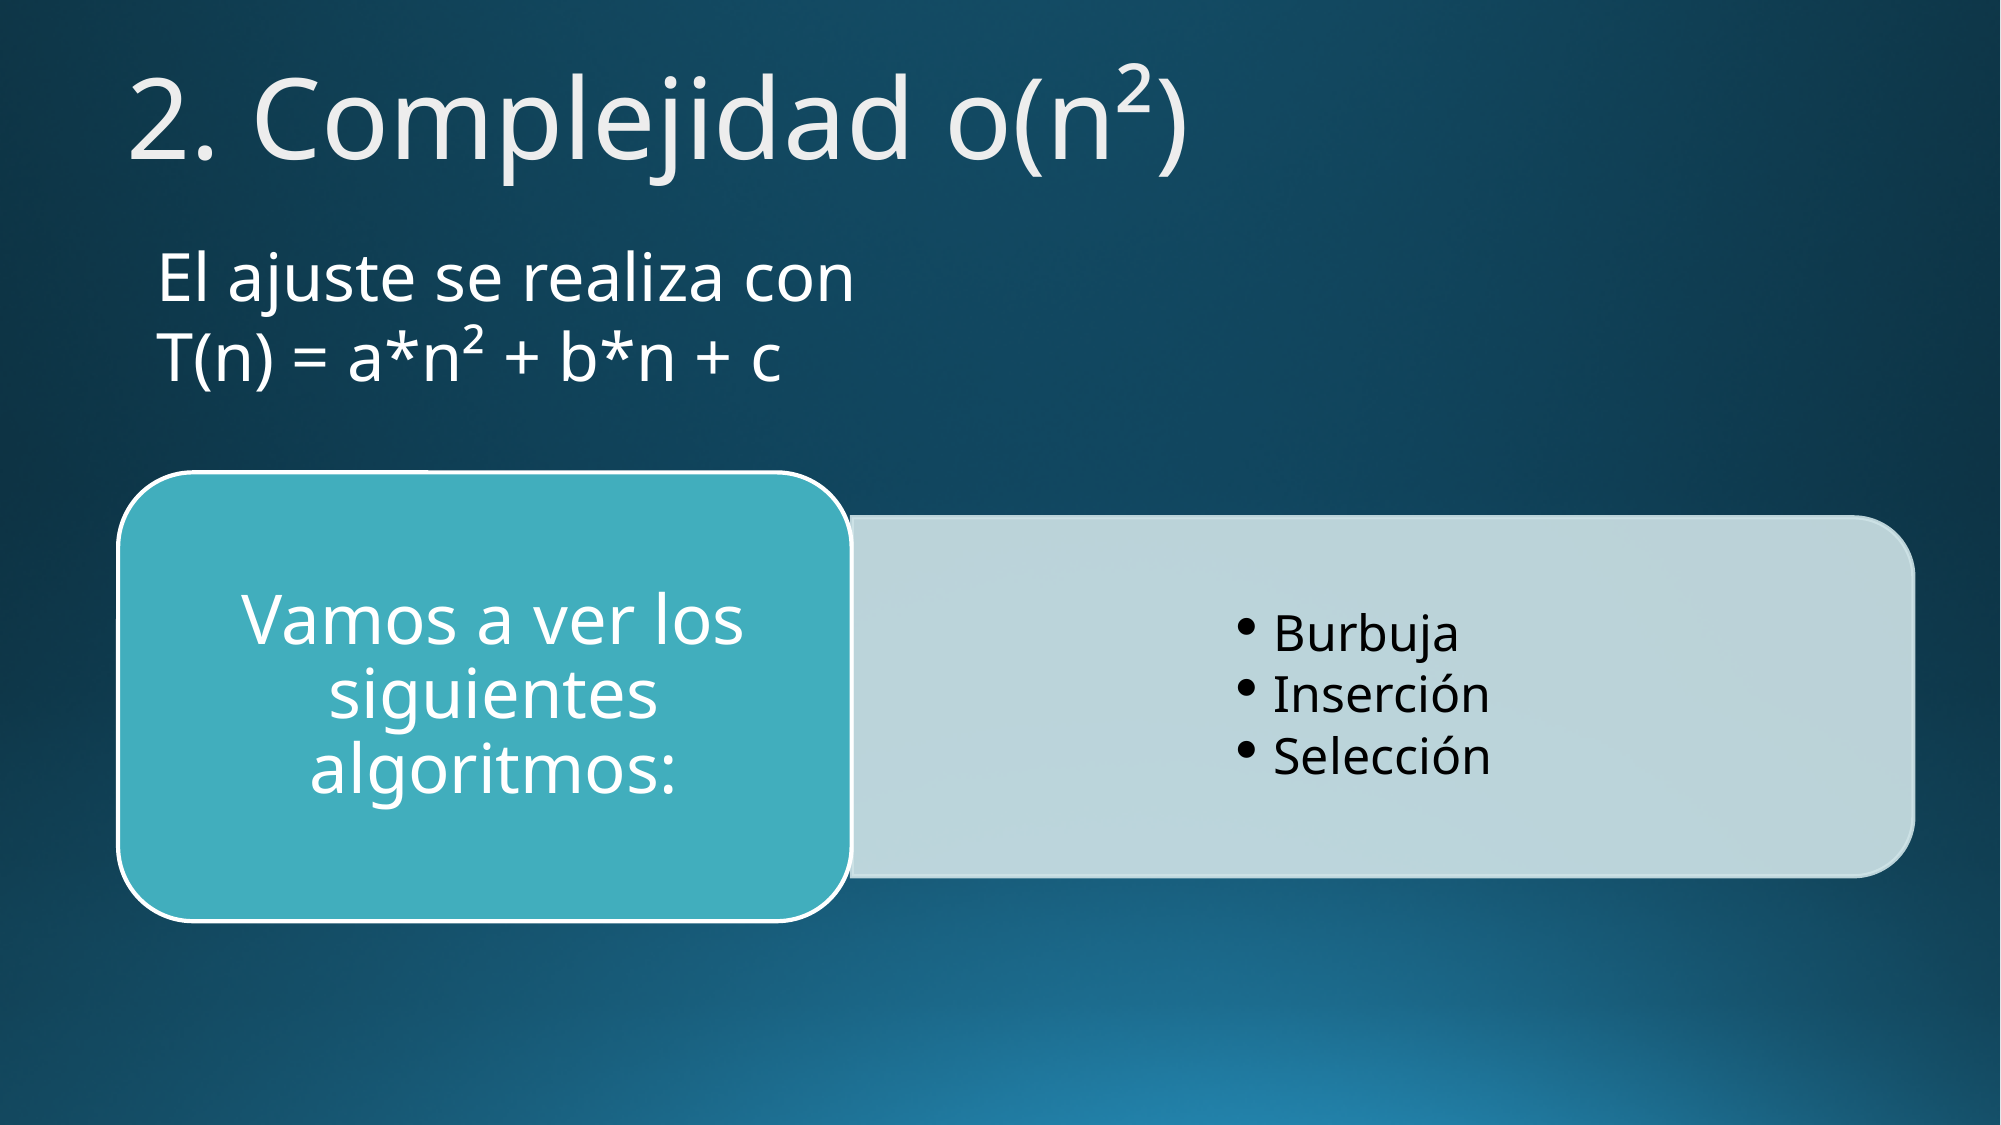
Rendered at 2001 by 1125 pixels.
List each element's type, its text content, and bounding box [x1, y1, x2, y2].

text_box Burbuja Inserción Selección [851, 517, 1914, 877]
text_box 2. Complejidad o(n²) [112, 0, 1513, 248]
text_box Vamos a ver los siguientes algoritmos: [118, 472, 852, 922]
text_box El ajuste se realiza con T(n) = a*n² + b*n + c [141, 227, 1595, 402]
picture [0, 0, 2001, 1125]
